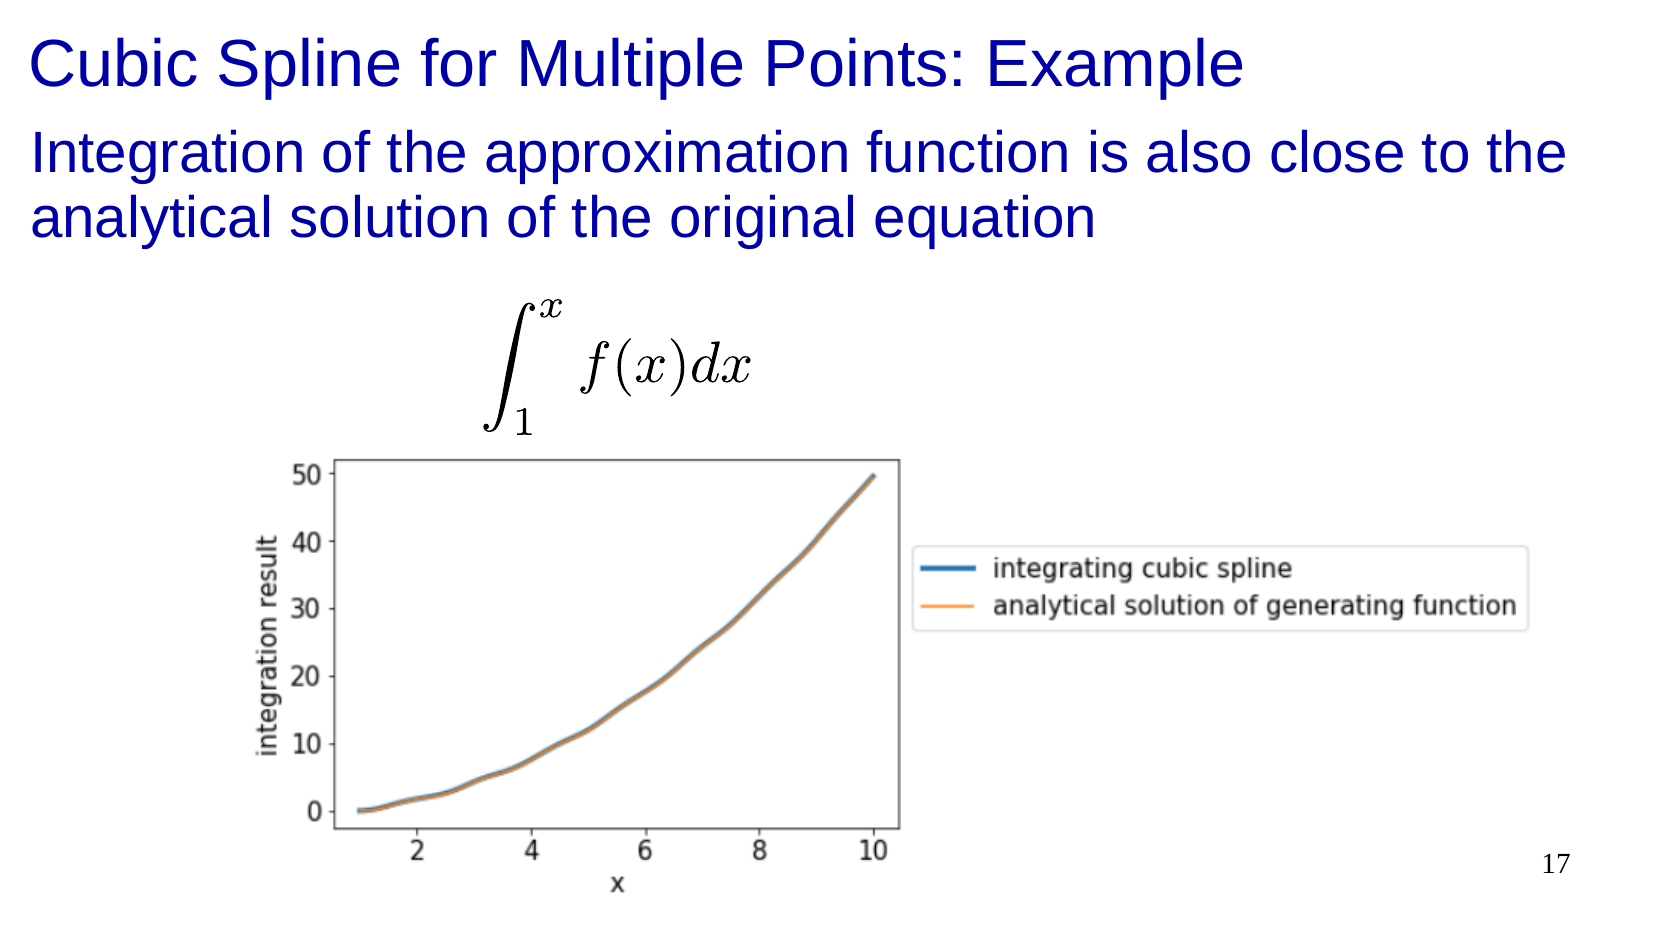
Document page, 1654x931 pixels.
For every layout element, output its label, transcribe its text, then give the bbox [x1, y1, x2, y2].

list Integration of the approximation function is also close to the analytical solution of the original equation [30, 120, 1645, 916]
picture [240, 444, 1533, 901]
text_box [480, 299, 754, 436]
title Cubic Spline for Multiple Points: Example [28, 21, 1626, 106]
